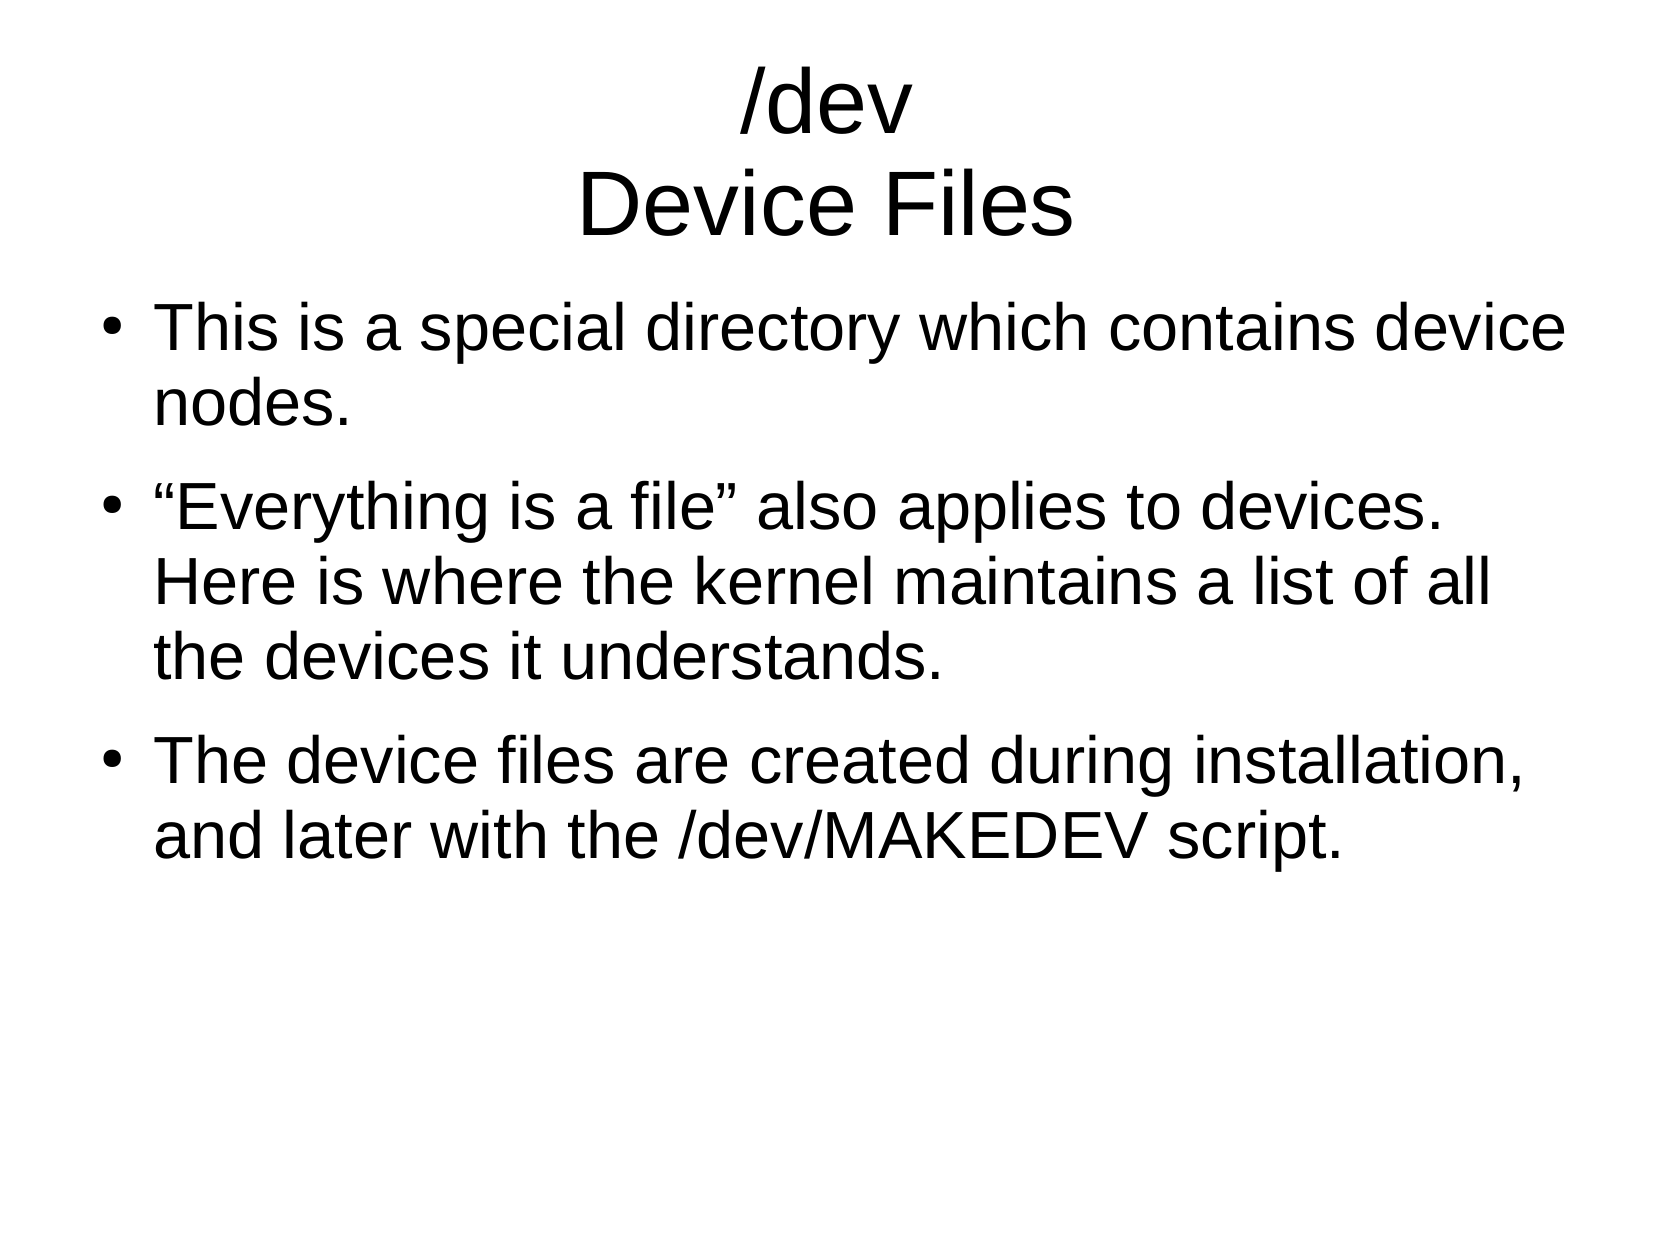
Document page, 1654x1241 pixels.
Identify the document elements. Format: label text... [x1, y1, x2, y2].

title /dev Device Files [82, 49, 1571, 257]
list This is a special directory which contains device nodes. “Everything is a file” also applies to devices. Here is where the kernel maintains a list of all the devices it understands. The device files are created during installation, and later with the /dev/MAKEDEV script. [82, 290, 1571, 1010]
